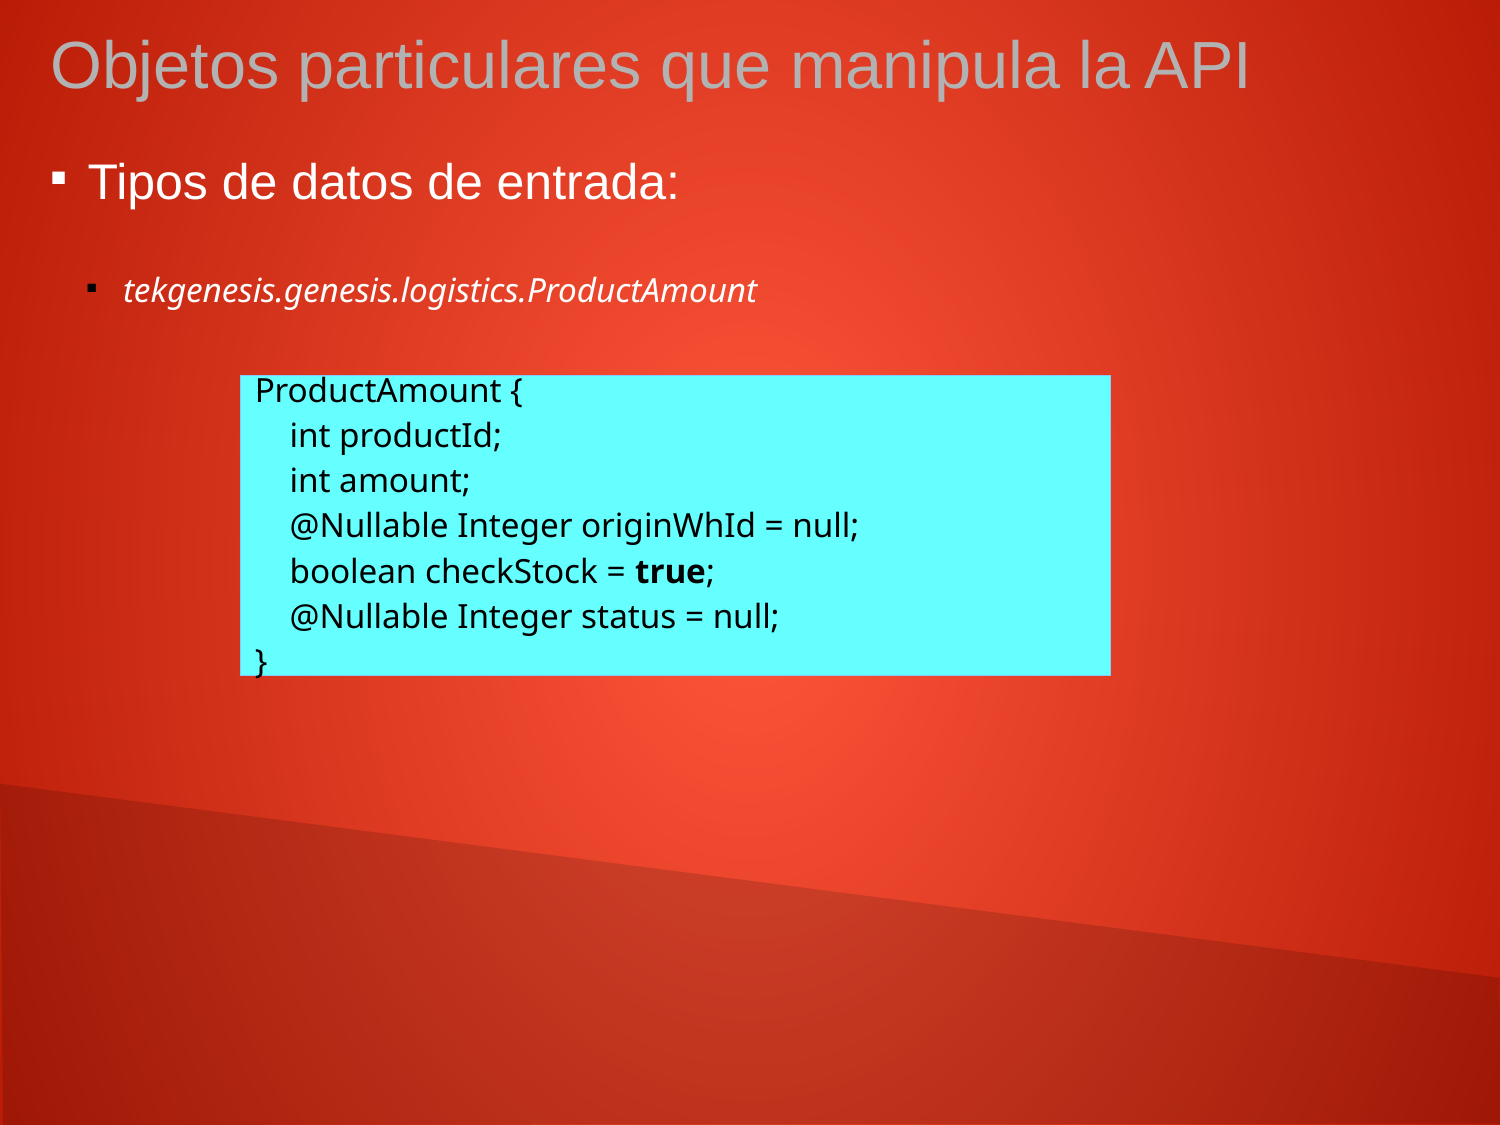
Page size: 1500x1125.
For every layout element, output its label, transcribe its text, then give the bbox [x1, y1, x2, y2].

text_box ProductAmount { int productId; int amount; @Nullable Integer originWhId = null; boolean checkStock = true; @Nullable Integer status = null; } [240, 375, 1111, 676]
text_box Tipos de datos de entrada: tekgenesis.genesis.logistics.ProductAmount [37, 141, 1421, 992]
text_box Objetos particulares que manipula la API [35, 11, 1386, 112]
